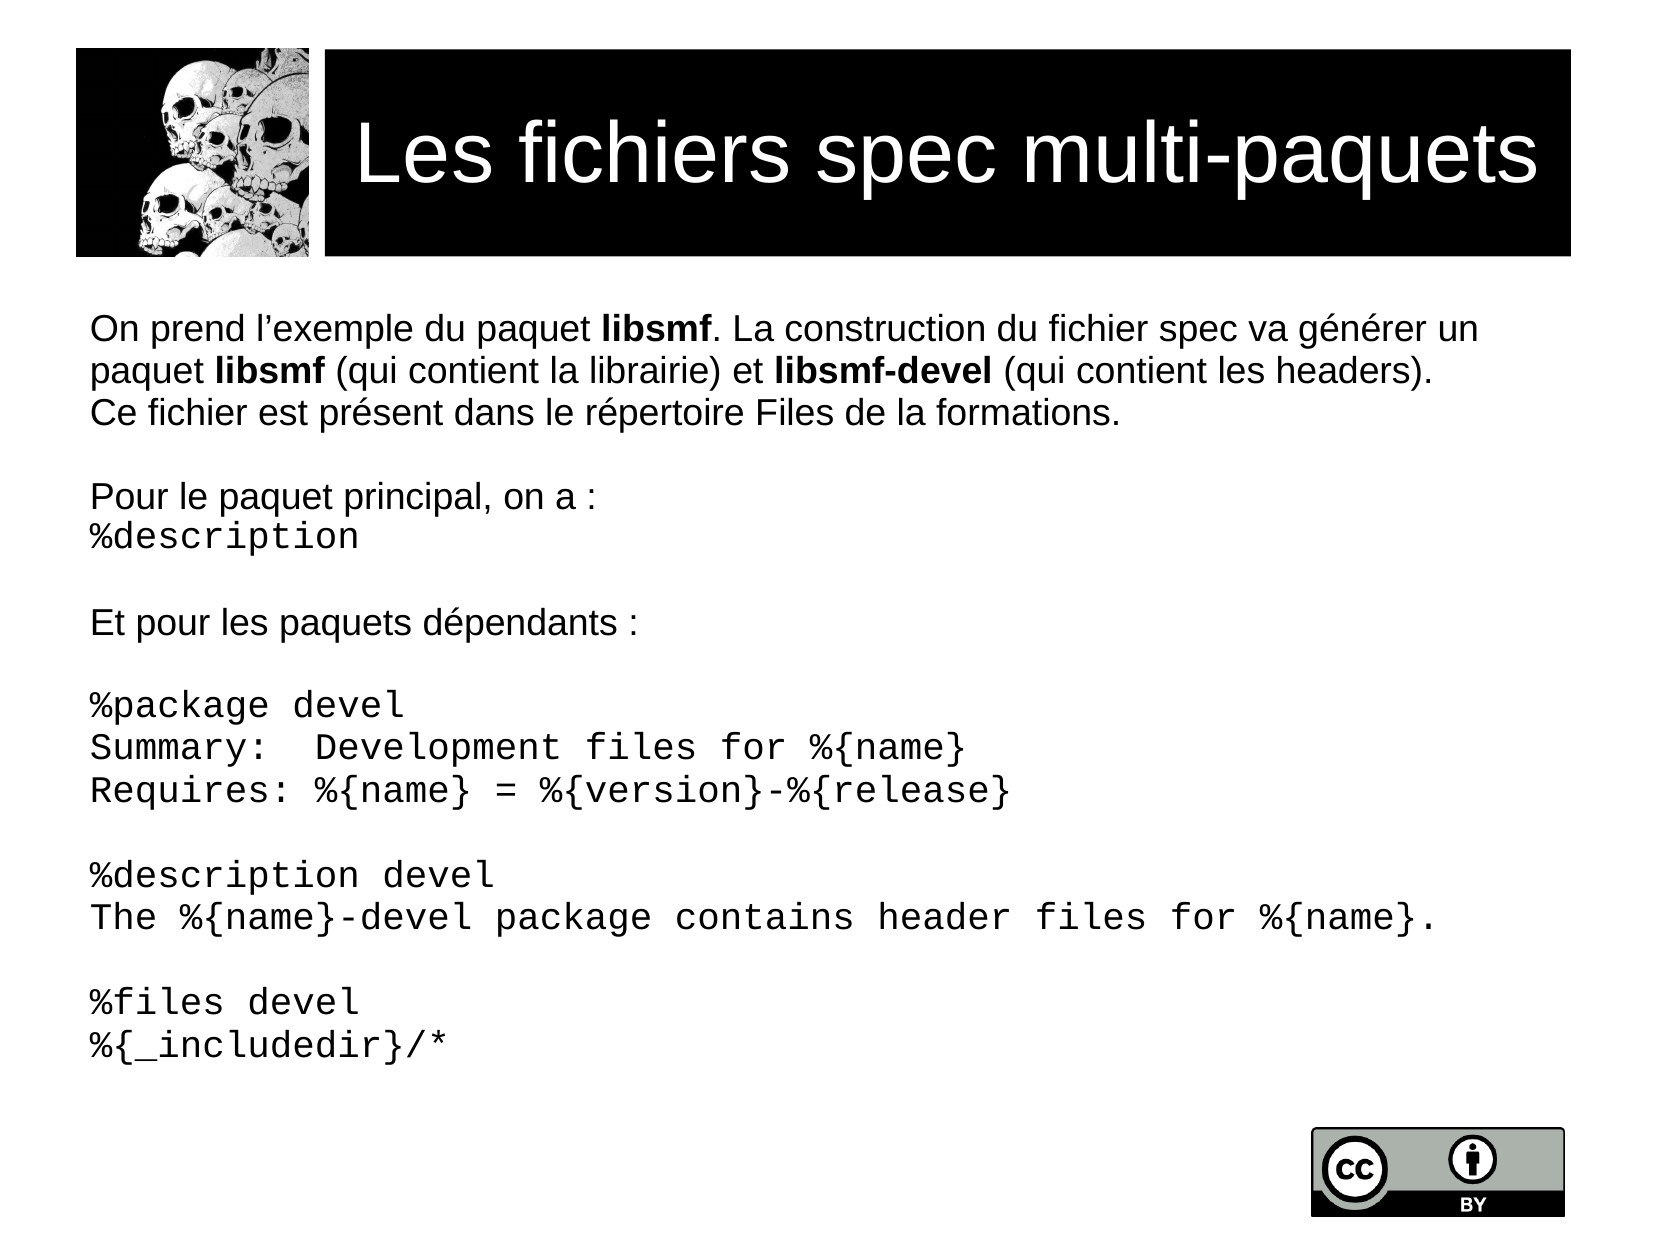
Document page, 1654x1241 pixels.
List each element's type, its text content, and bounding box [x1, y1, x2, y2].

picture [76, 48, 309, 257]
text_box On prend l’exemple du paquet libsmf. La construction du fichier spec va générer un paquet libsmf (qui contient la librairie) et libsmf-devel (qui contient les headers). Ce fichier est présent dans le répertoire Files de la formations. Pour le paquet principal, on a : %description Et pour les paquets dépendants : %package devel Summary: Development files for %{name} Requires: %{name} = %{version}-%{release} %description devel The %{name}-devel package contains header files for %{name}. %files devel %{_includedir}/* [75, 300, 1576, 1119]
title Les fichiers spec multi-paquets [324, 49, 1571, 257]
picture [1311, 1127, 1565, 1217]
